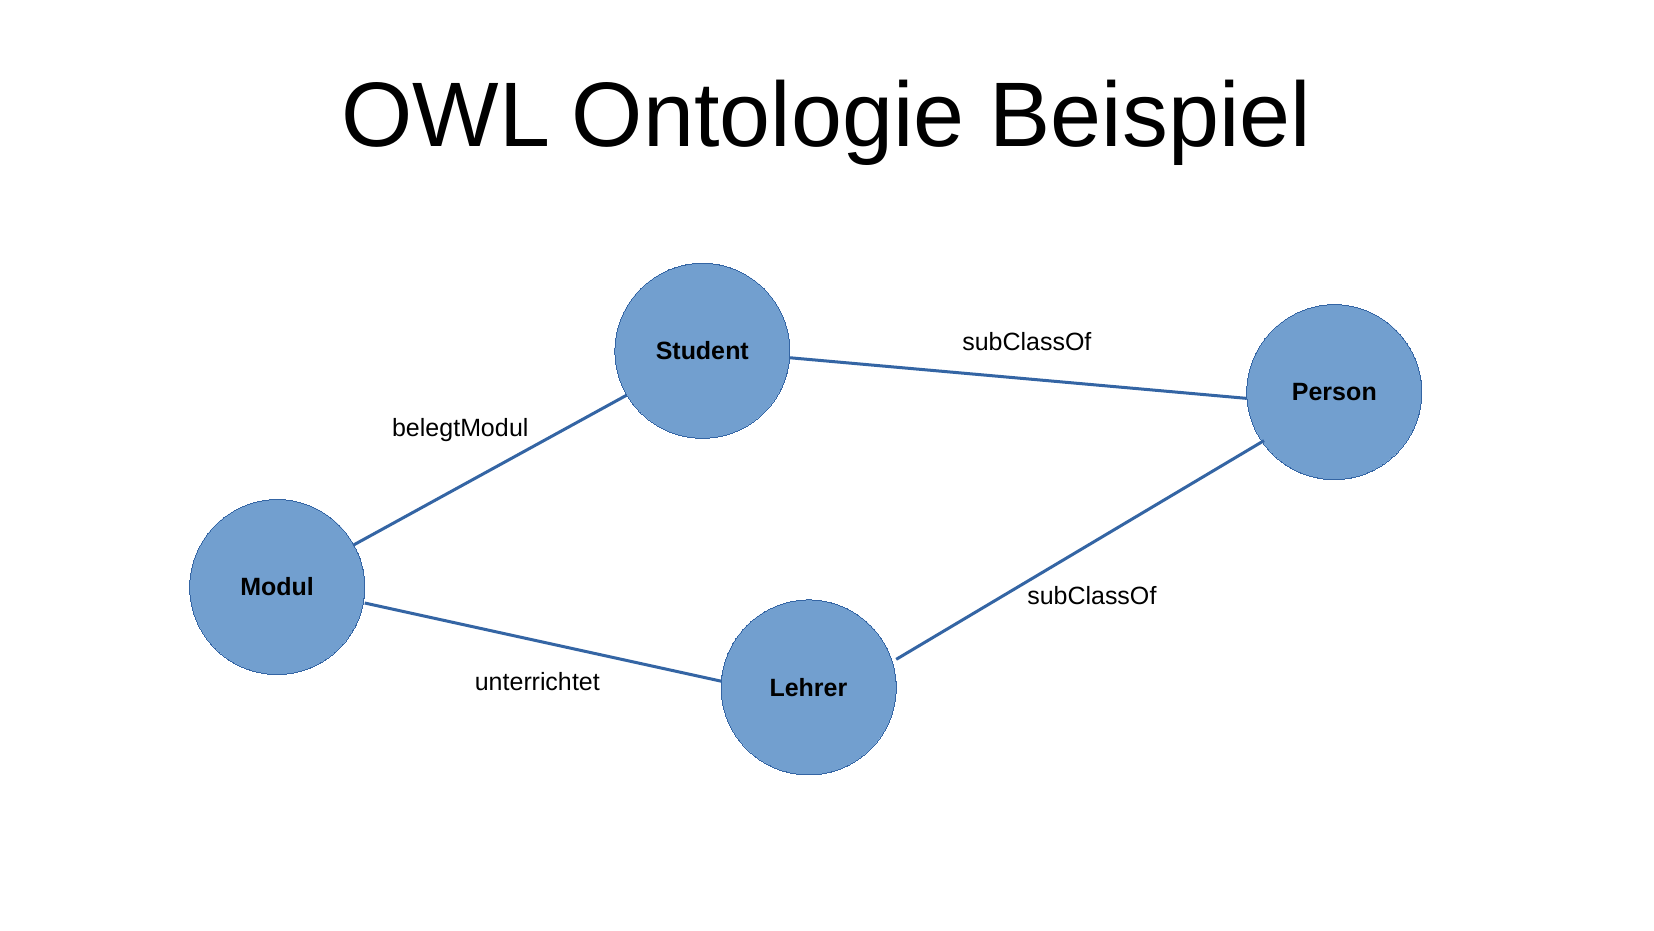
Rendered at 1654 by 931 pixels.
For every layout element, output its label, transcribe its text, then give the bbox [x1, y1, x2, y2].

text_box subClassOf [1012, 574, 1174, 617]
text_box belegtModul [377, 406, 557, 450]
text_box Student [614, 263, 790, 439]
text_box Person [1246, 304, 1422, 480]
text_box unterrichtet [459, 660, 640, 704]
text_box belegtModul [532, 436, 557, 450]
text_box subClassOf [947, 320, 1109, 364]
text_box Modul [189, 499, 365, 675]
title OWL Ontologie Beispiel [82, 37, 1571, 193]
text_box Lehrer [721, 599, 897, 775]
